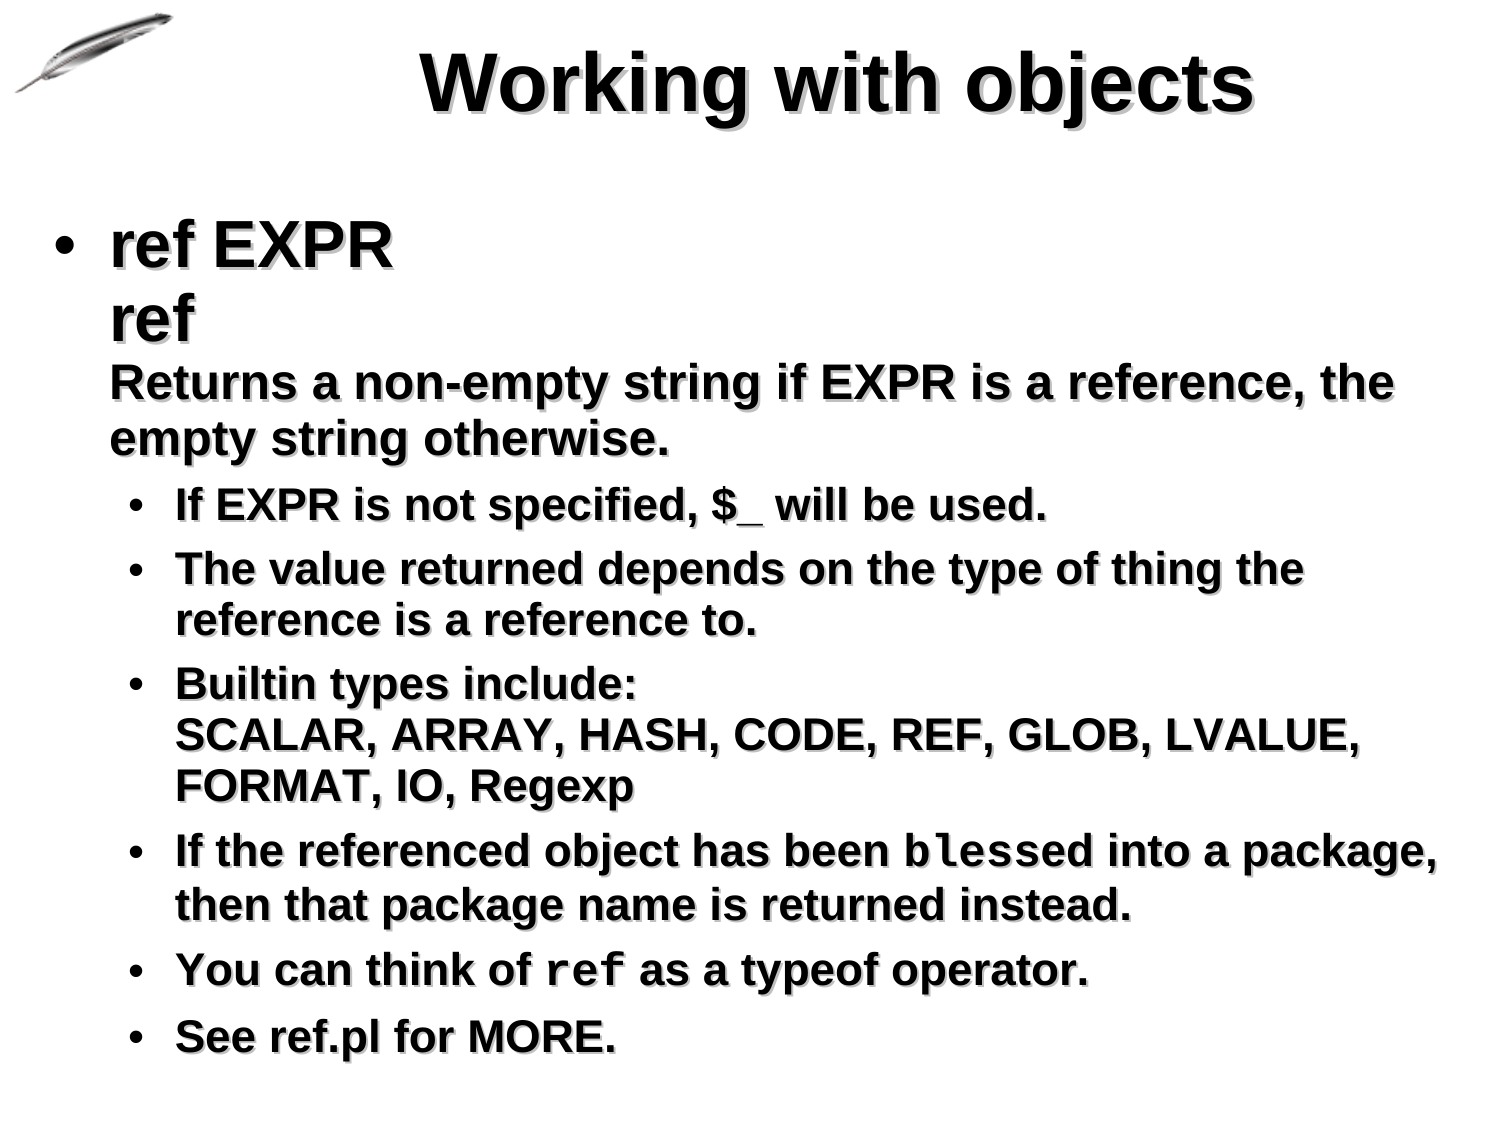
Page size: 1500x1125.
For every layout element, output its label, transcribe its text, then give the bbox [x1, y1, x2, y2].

picture [11, 11, 179, 95]
title Working with objects [419, 0, 1459, 176]
list ref EXPR ref Returns a non-empty string if EXPR is a reference, the empty string otherwise. If EXPR is not specified, $_ will be used. The value returned depends on the type of thing the reference is a reference to. Builtin types include: SCALAR, ARRAY, HASH, CODE, REF, GLOB, LVALUE, FORMAT, IO, Regexp If the referenced object has been blessed into a package, then that package name is returned instead. You can think of ref as a typeof operator. See ref.pl for MORE. [53, 207, 1447, 1084]
